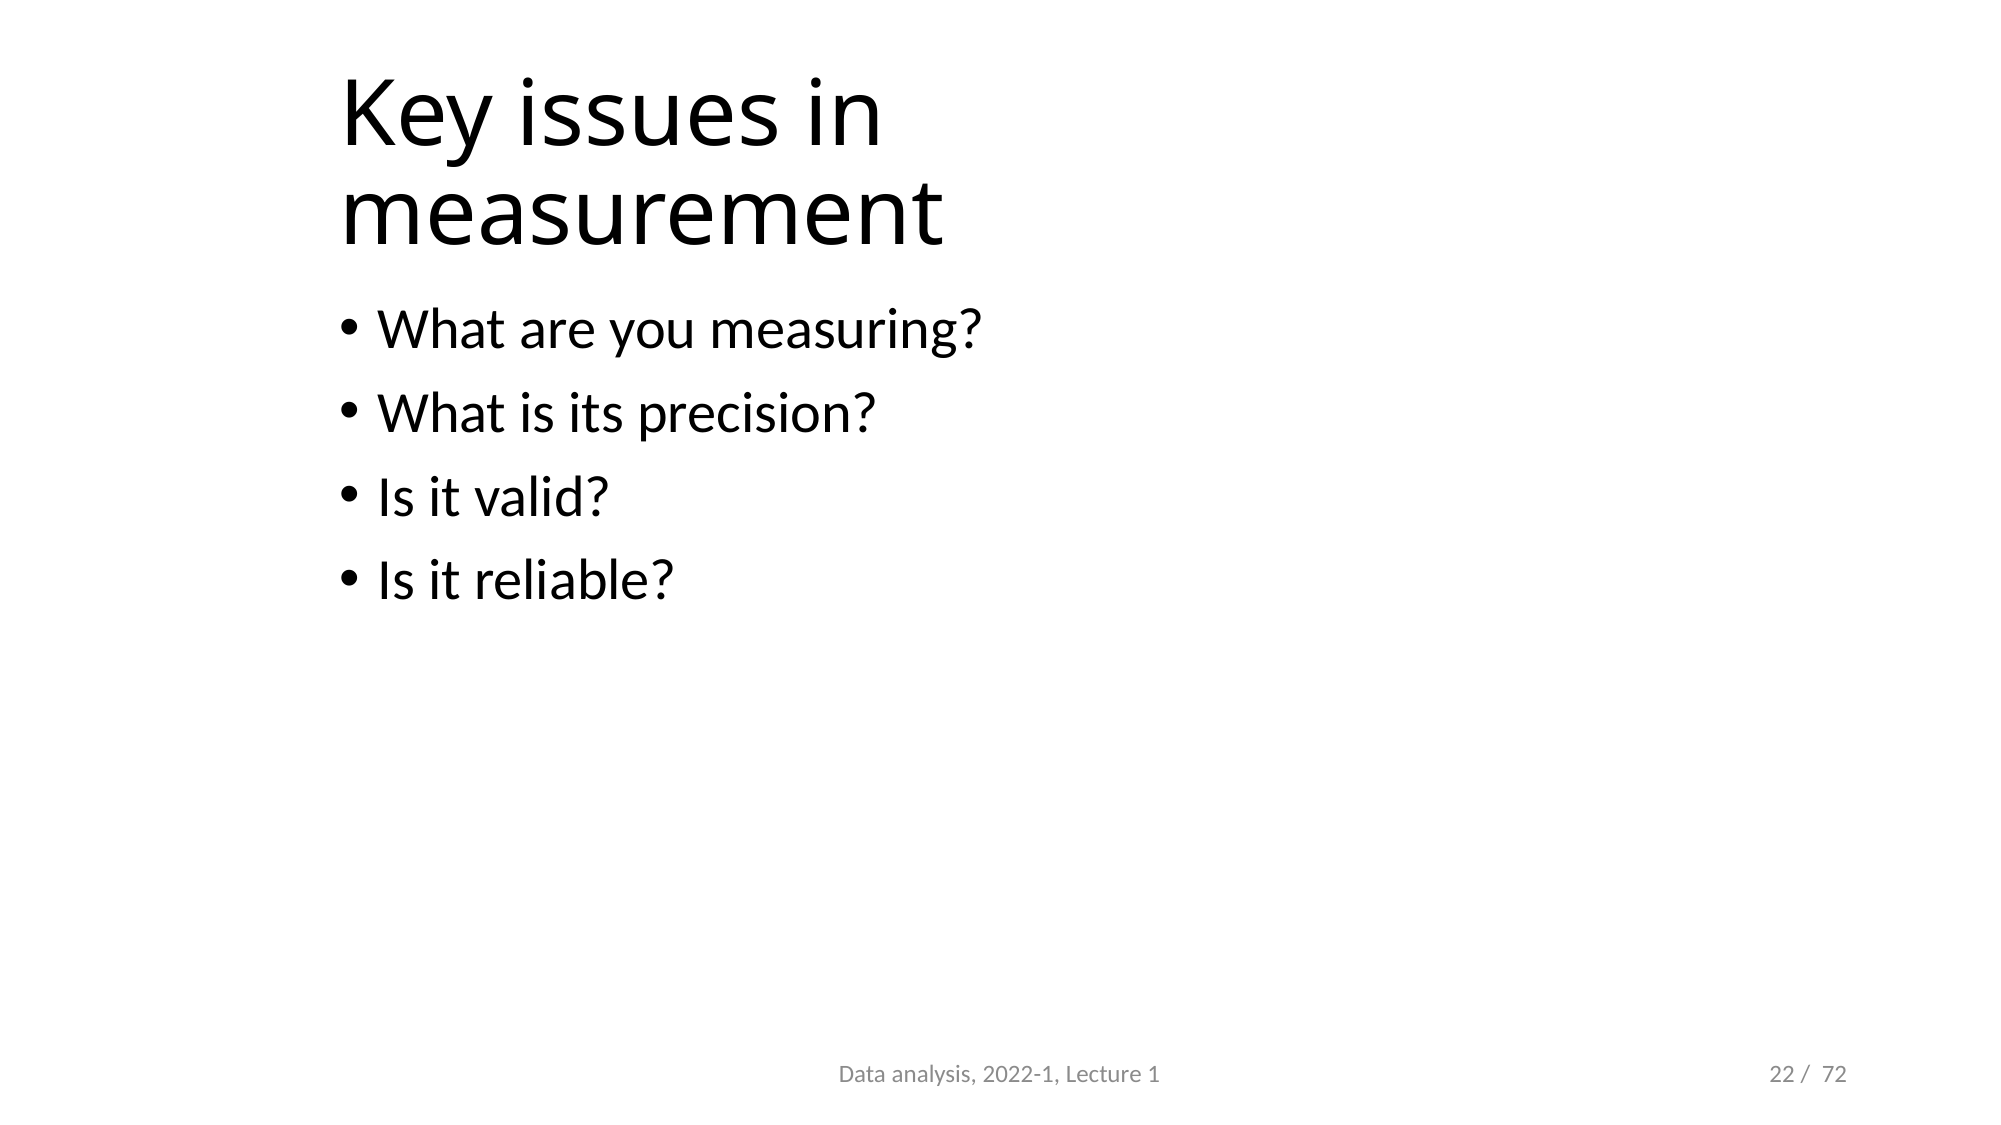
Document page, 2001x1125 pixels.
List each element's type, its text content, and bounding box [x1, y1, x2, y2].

title Key issues in measurement [324, 101, 1497, 230]
list What are you measuring? What is its precision? Is it valid? Is it reliable? [324, 290, 1675, 905]
footer Data analysis, 2022-1, Lecture 1 [662, 1042, 1338, 1103]
slide_number <number> / 72 [1412, 1042, 1863, 1103]
